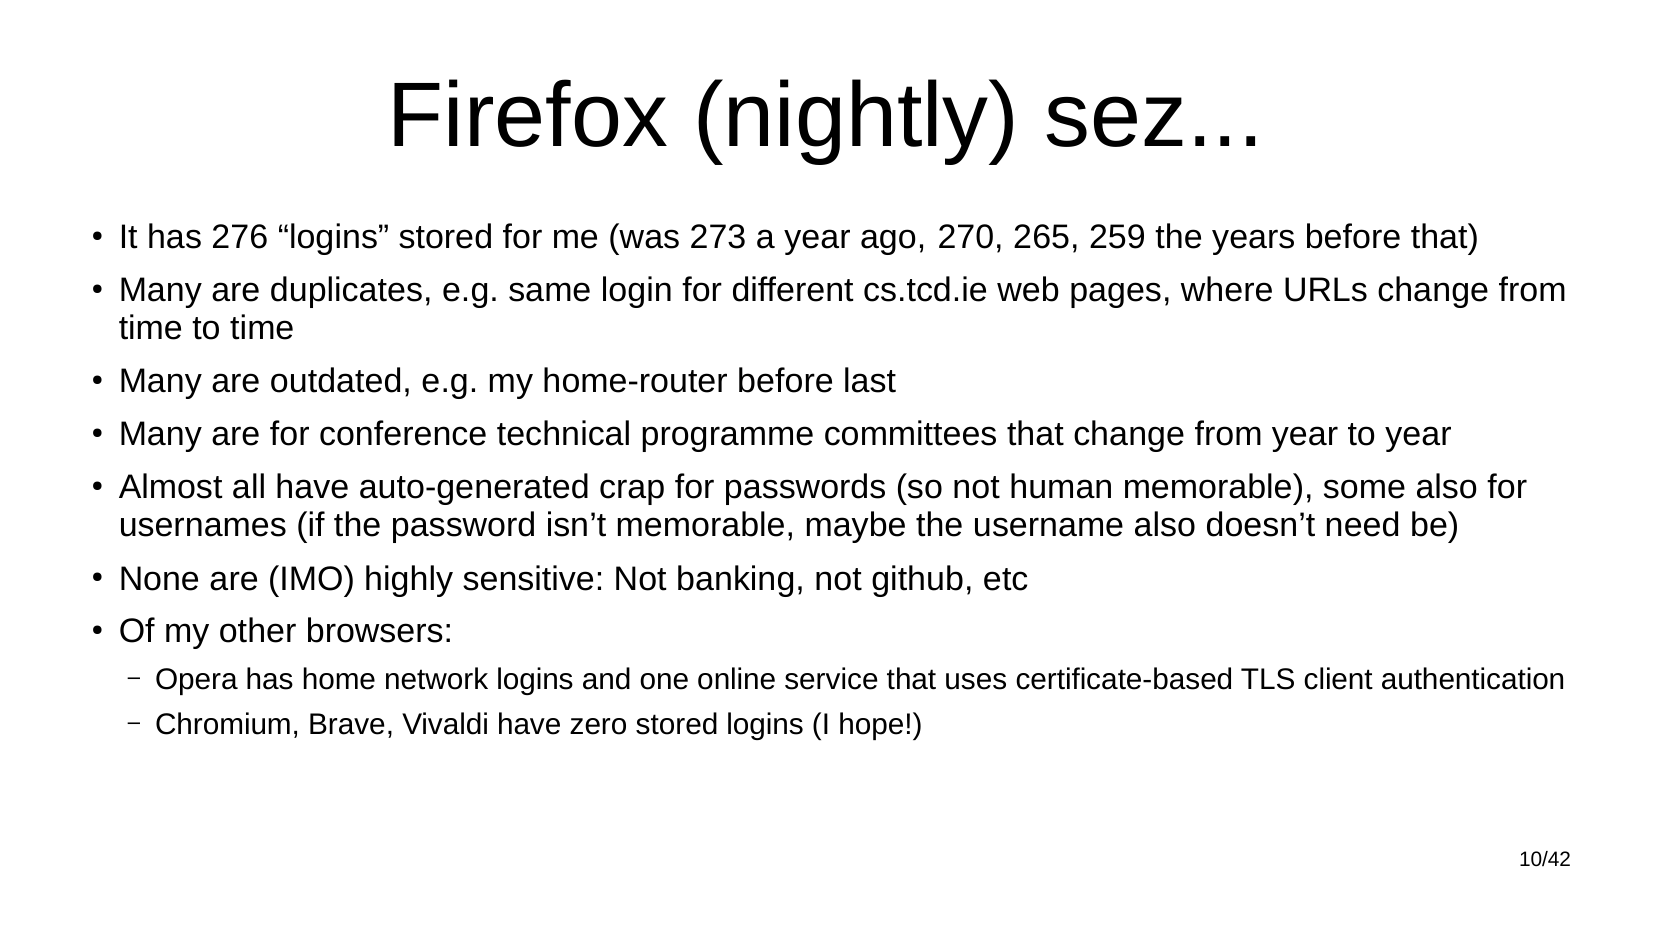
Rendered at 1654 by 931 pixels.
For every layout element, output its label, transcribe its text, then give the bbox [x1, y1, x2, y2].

title Firefox (nightly) sez... [82, 37, 1571, 193]
list It has 276 “logins” stored for me (was 273 a year ago, 270, 265, 259 the years before that) Many are duplicates, e.g. same login for different cs.tcd.ie web pages, where URLs change from time to time Many are outdated, e.g. my home-router before last Many are for conference technical programme committees that change from year to year Almost all have auto-generated crap for passwords (so not human memorable), some also for usernames (if the password isn’t memorable, maybe the username also doesn’t need be) None are (IMO) highly sensitive: Not banking, not github, etc Of my other browsers: Opera has home network logins and one online service that uses certificate-based TLS client authentication Chromium, Brave, Vivaldi have zero stored logins (I hope!) [82, 217, 1571, 758]
